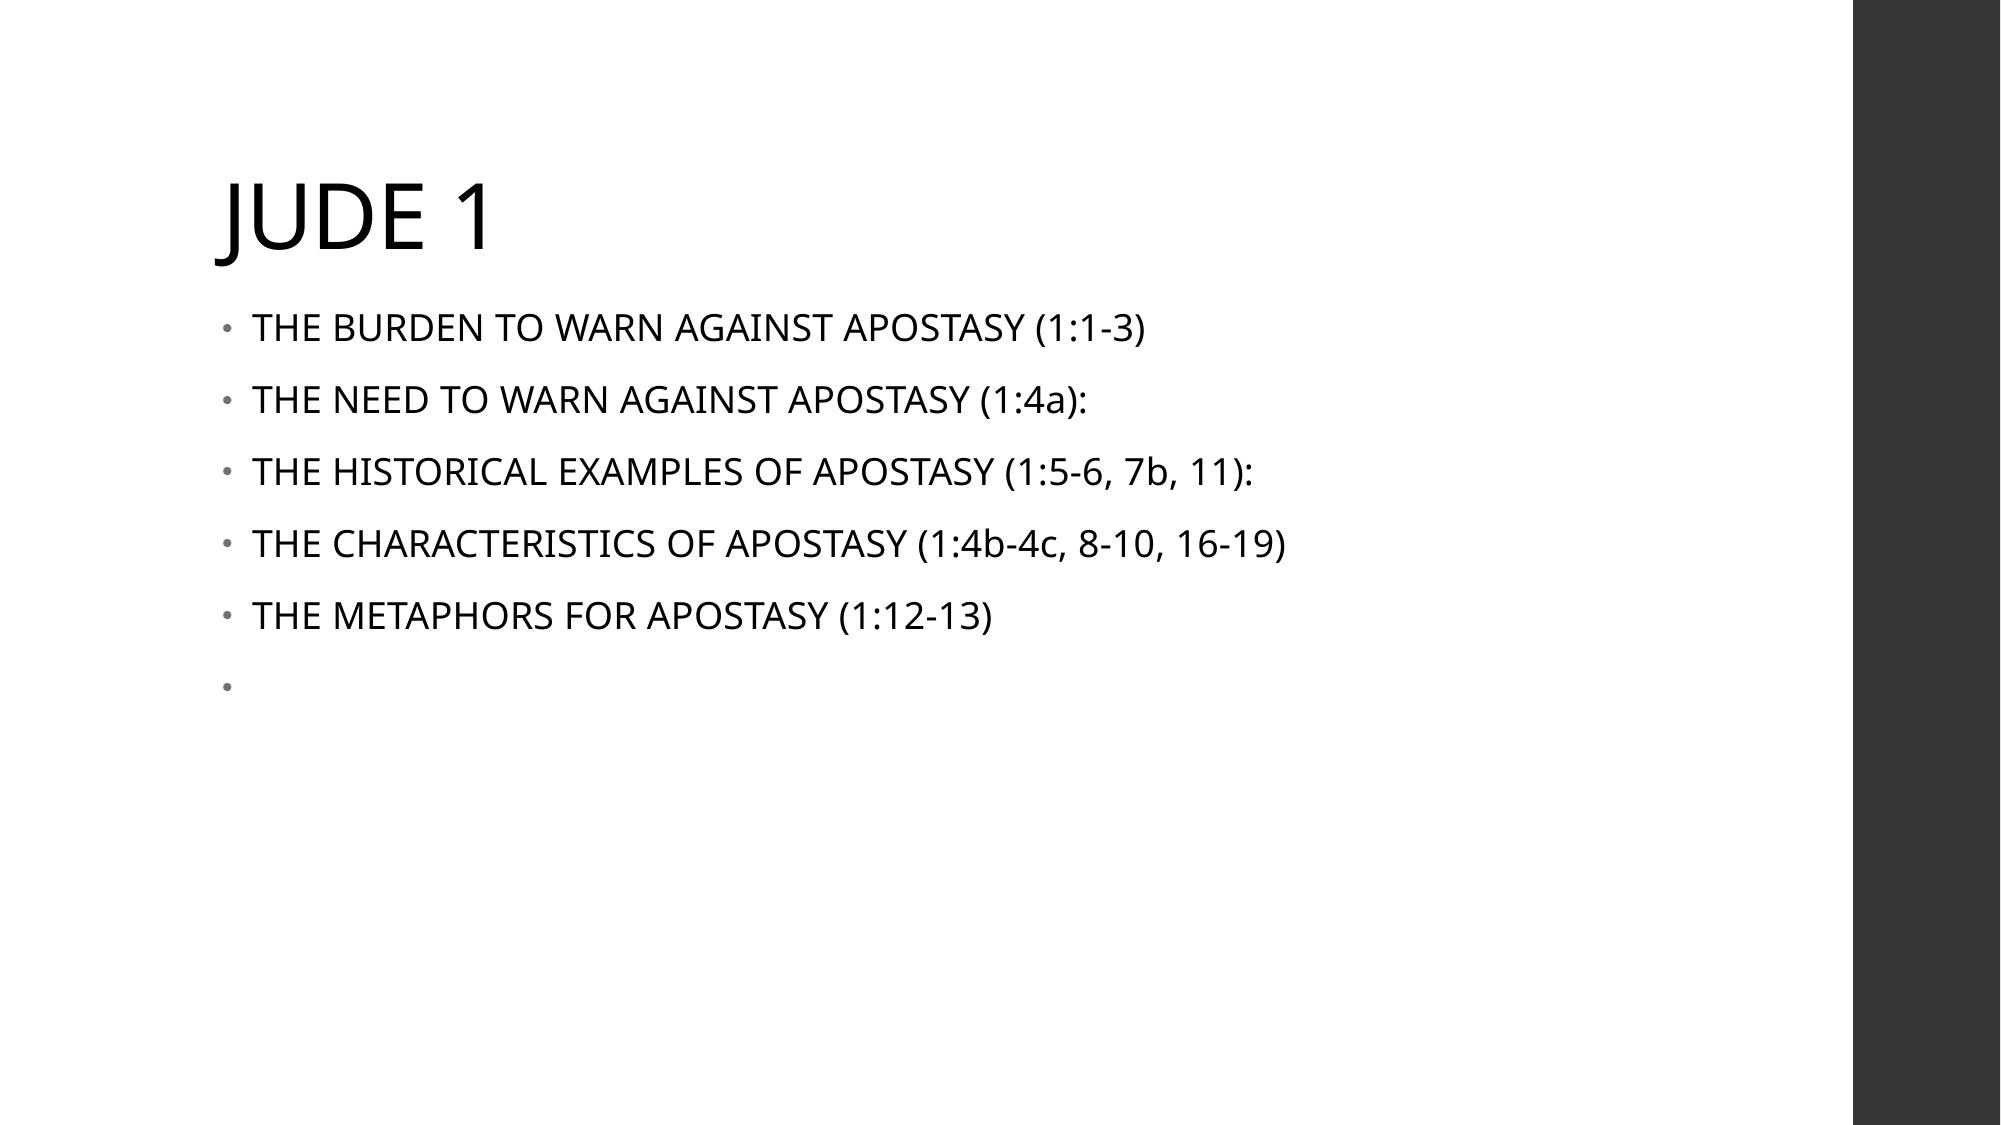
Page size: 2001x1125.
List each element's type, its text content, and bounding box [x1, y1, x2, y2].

list THE BURDEN TO WARN AGAINST APOSTASY (1:1-3) THE NEED TO WARN AGAINST APOSTASY (1:4a): THE HISTORICAL EXAMPLES OF APOSTASY (1:5-6, 7b, 11): THE CHARACTERISTICS OF APOSTASY (1:4b-4c, 8-10, 16-19) THE METAPHORS FOR APOSTASY (1:12-13) [206, 299, 1617, 1014]
title JUDE 1 [206, 60, 1797, 278]
